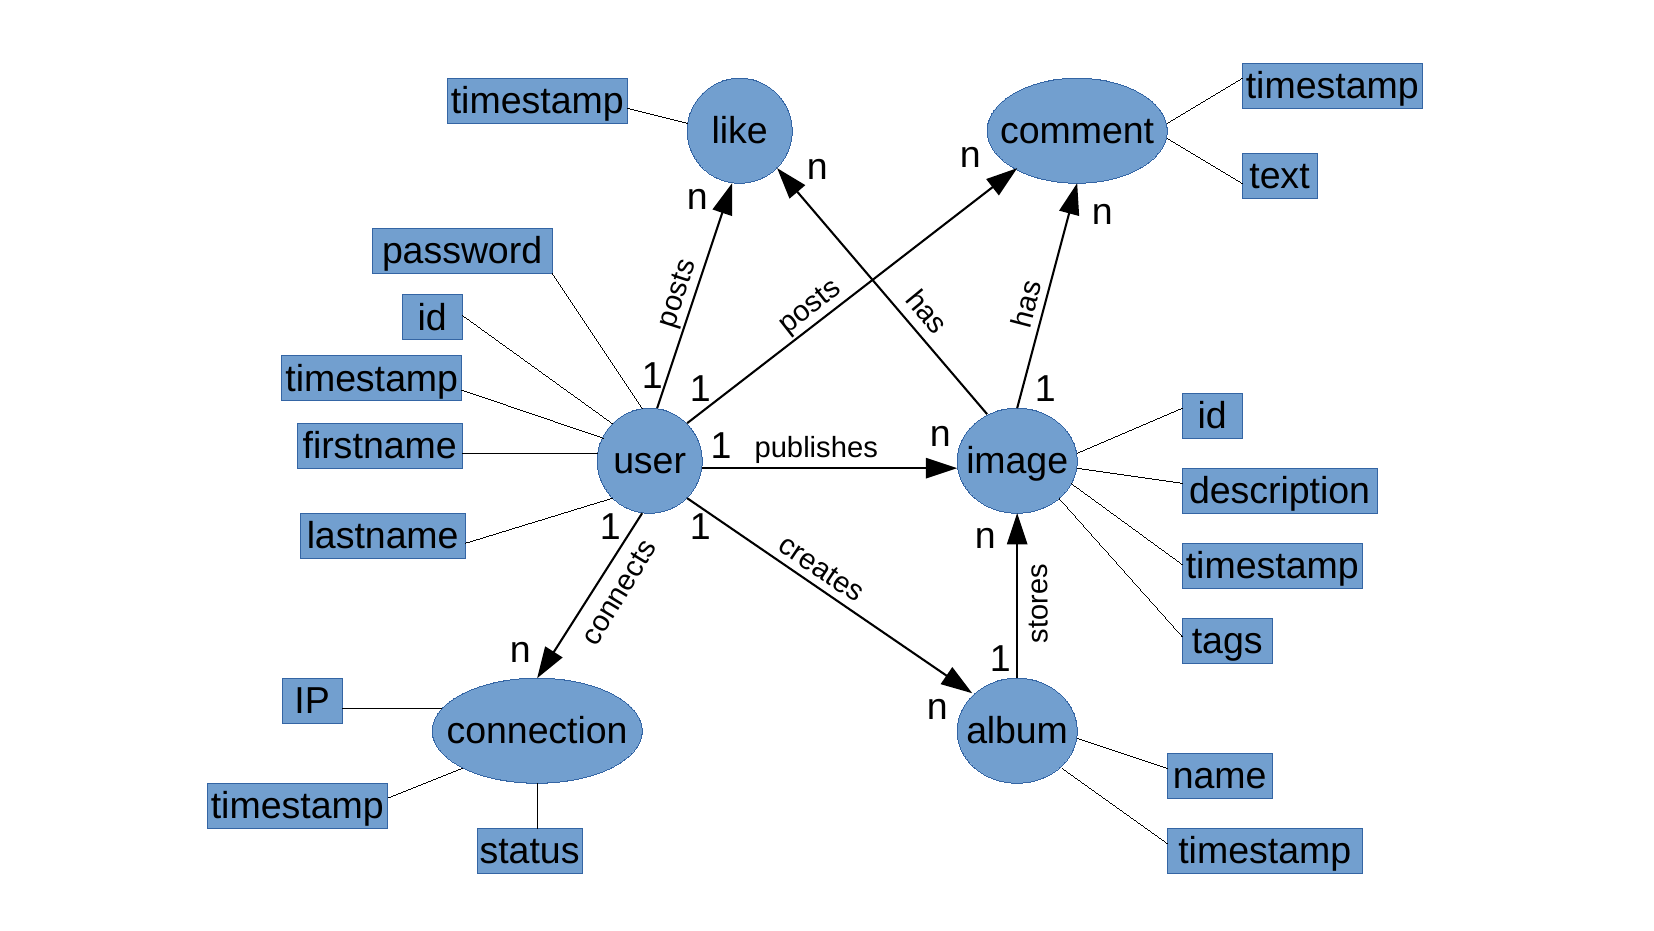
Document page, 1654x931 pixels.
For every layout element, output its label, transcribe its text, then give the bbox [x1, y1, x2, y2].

text_box n [915, 405, 1021, 462]
text_box id [1182, 393, 1243, 439]
text_box n [495, 621, 601, 679]
text_box image [957, 417, 1078, 507]
text_box 1 [627, 347, 703, 405]
text_box timestamp [447, 78, 628, 124]
text_box n [672, 168, 778, 226]
text_box 1 [695, 417, 771, 475]
text_box 1 [585, 498, 661, 556]
text_box 1 [675, 360, 751, 417]
text_box creates [756, 513, 895, 629]
text_box n [960, 507, 1066, 565]
text_box id [402, 294, 463, 340]
text_box timestamp [1167, 828, 1363, 874]
text_box has [993, 260, 1059, 347]
text_box status [477, 828, 583, 874]
text_box timestamp [1242, 63, 1423, 109]
text_box album [957, 687, 1078, 784]
text_box tags [1182, 618, 1273, 664]
text_box comment [987, 78, 1168, 184]
text_box 1 [675, 498, 751, 556]
text_box publishes [771, 423, 894, 471]
text_box n [1077, 183, 1183, 241]
text_box timestamp [281, 355, 462, 401]
text_box n [945, 126, 1051, 184]
text_box text [1242, 153, 1318, 199]
text_box 1 [975, 630, 1051, 687]
text_box stores [1012, 565, 1062, 659]
text_box lastname [300, 513, 466, 559]
text_box like [687, 78, 793, 168]
text_box has [884, 267, 970, 357]
text_box 1 [1020, 360, 1096, 417]
text_box name [1167, 753, 1273, 799]
text_box posts [637, 237, 714, 347]
text_box n [912, 678, 1018, 736]
text_box IP [282, 678, 343, 724]
text_box firstname [297, 423, 463, 469]
text_box connects [572, 531, 675, 666]
text_box connection [432, 679, 643, 784]
text_box timestamp [1182, 543, 1363, 589]
text_box user [597, 408, 701, 512]
text_box description [1182, 468, 1378, 514]
text_box posts [754, 255, 863, 355]
text_box n [792, 138, 898, 196]
text_box password [372, 228, 553, 274]
text_box timestamp [207, 783, 388, 829]
